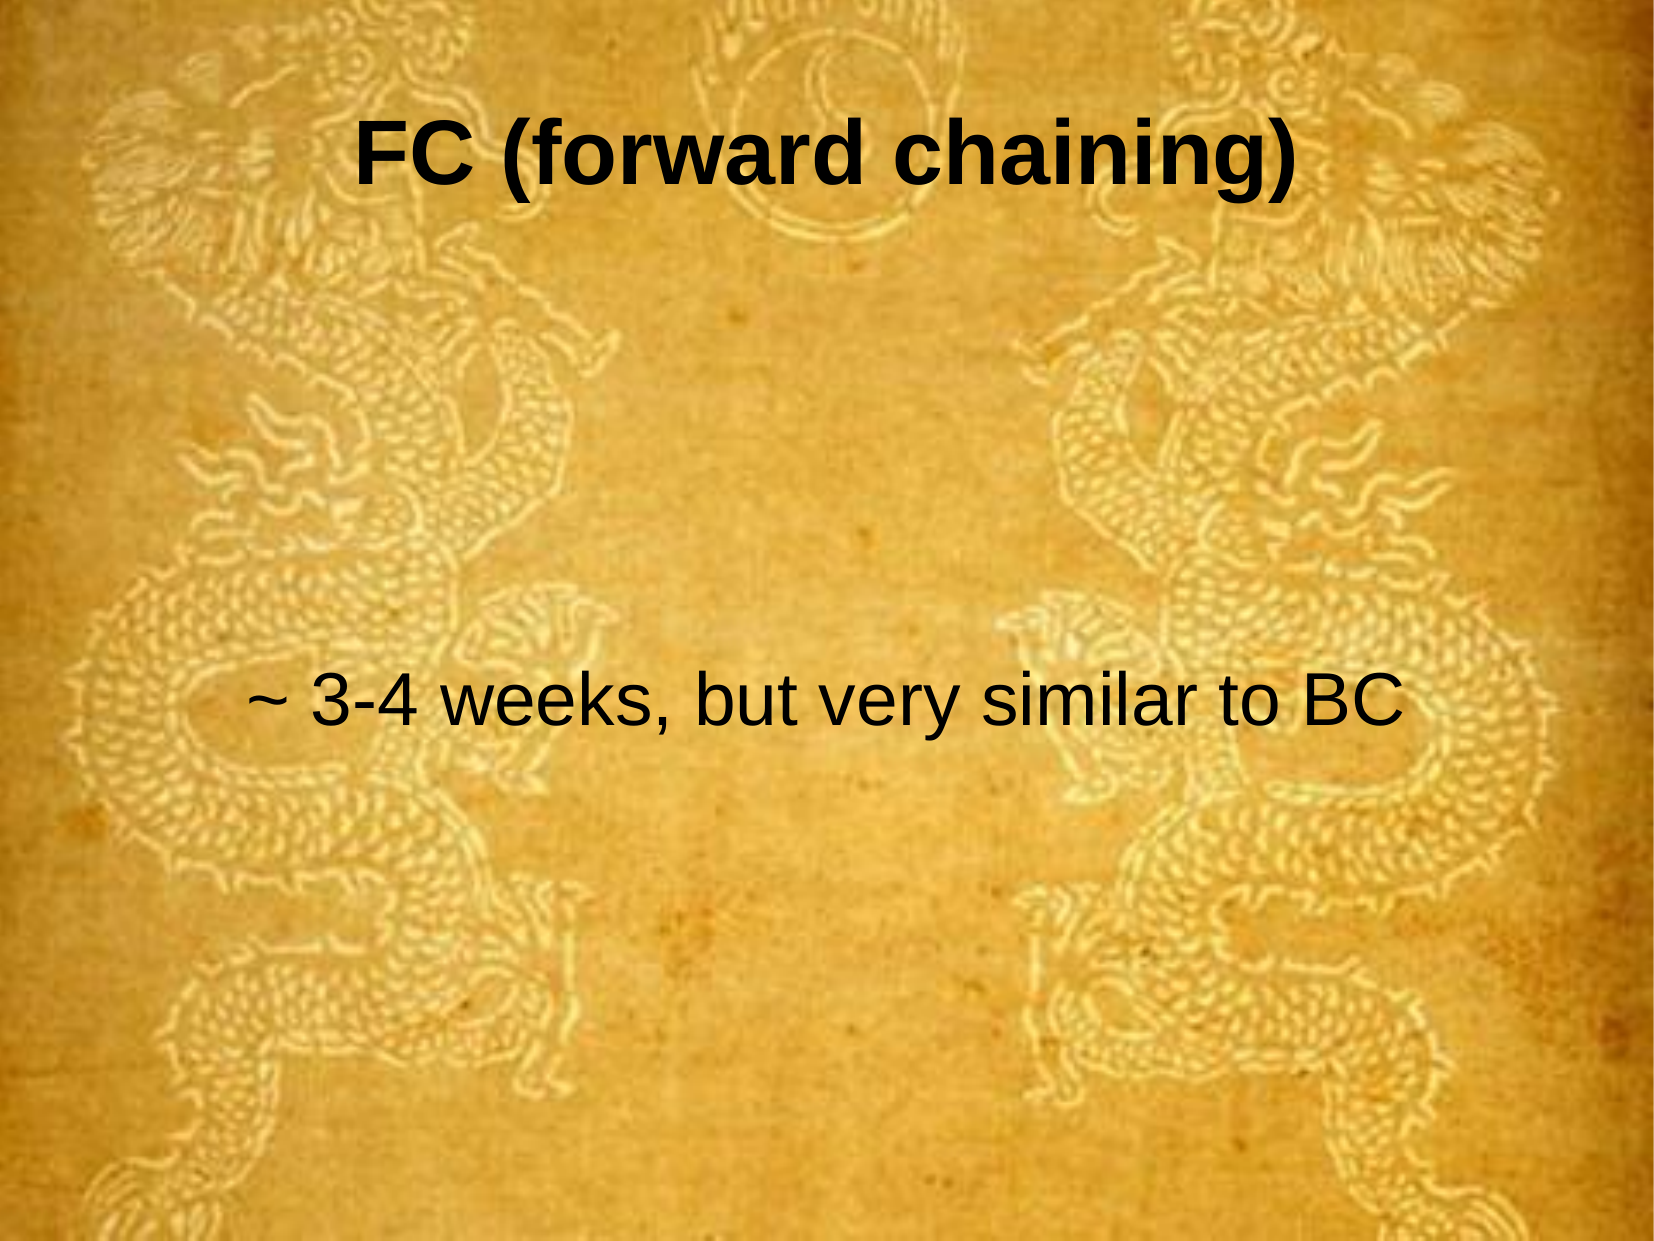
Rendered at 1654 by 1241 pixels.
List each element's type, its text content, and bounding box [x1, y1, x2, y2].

title FC (forward chaining) [82, 56, 1571, 250]
subtitle ~ 3-4 weeks, but very similar to BC [82, 297, 1571, 1102]
picture [0, 0, 1654, 1241]
